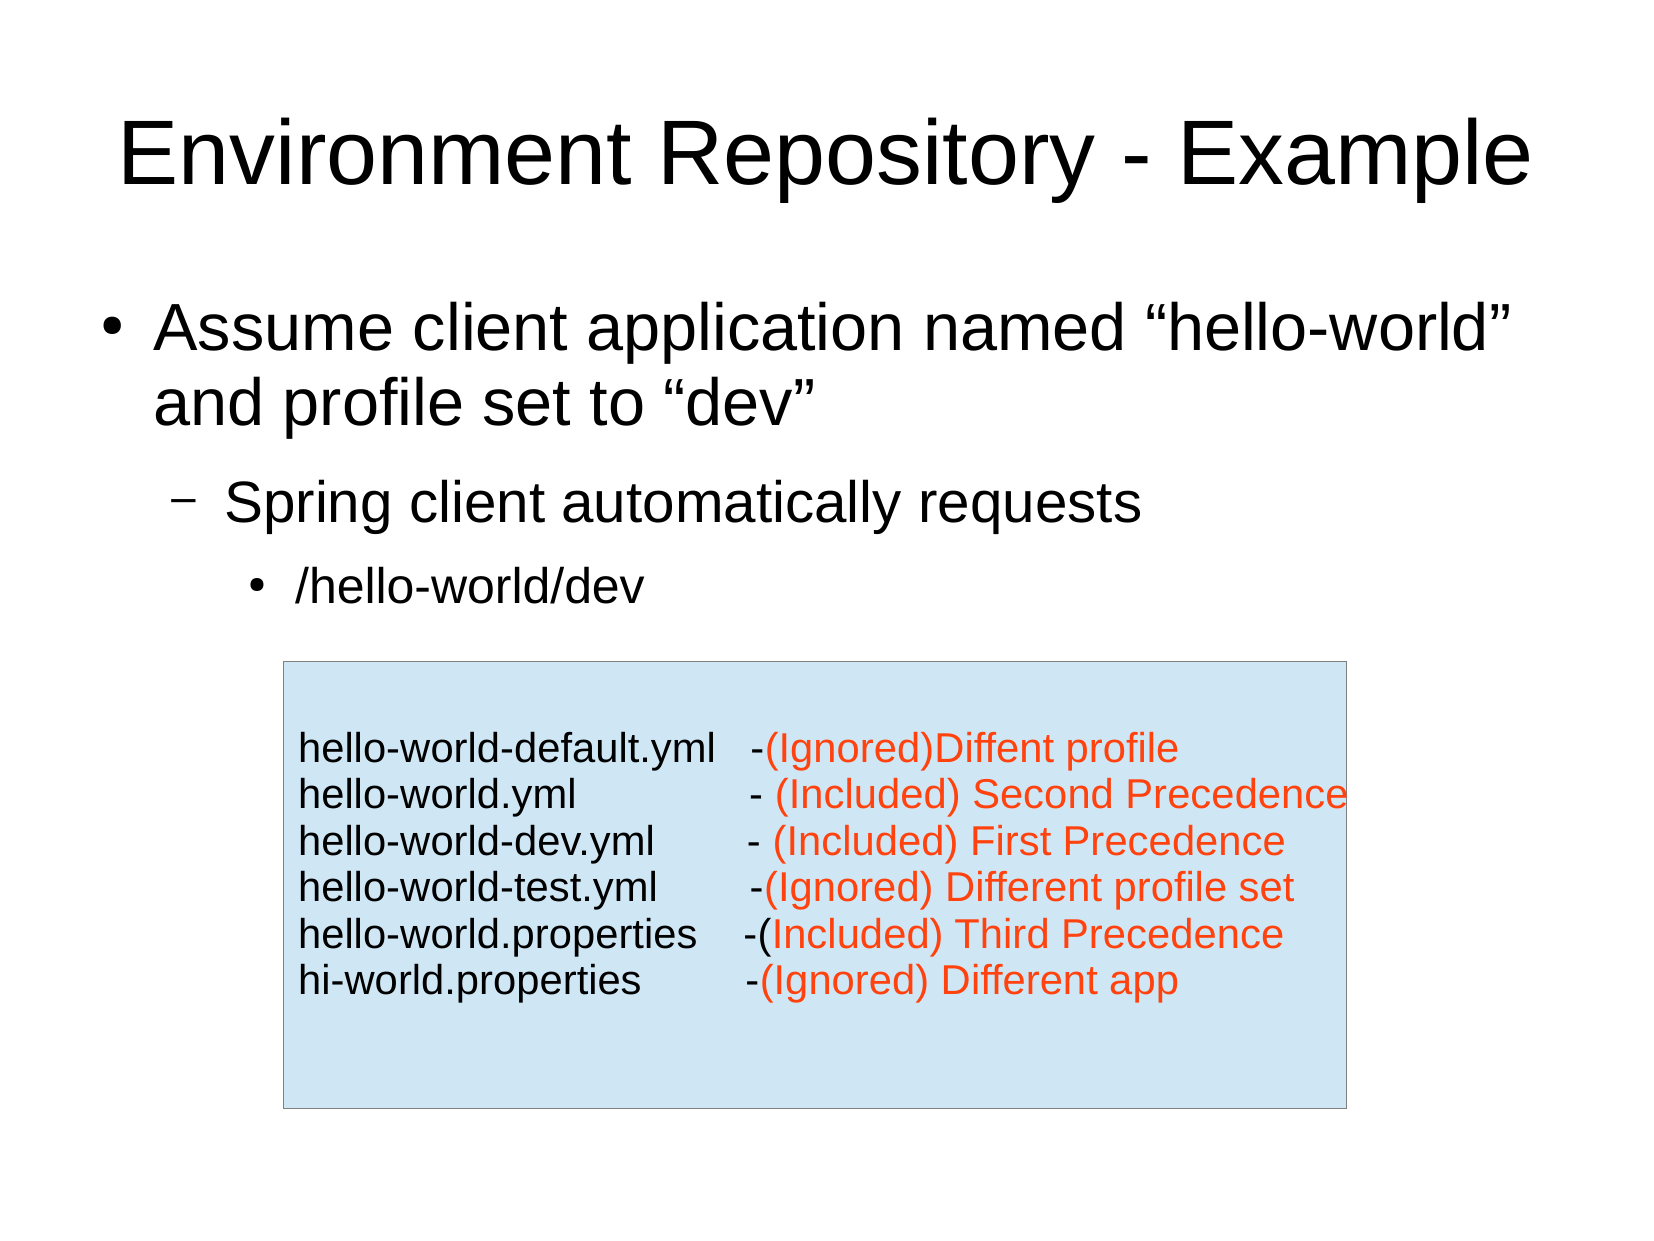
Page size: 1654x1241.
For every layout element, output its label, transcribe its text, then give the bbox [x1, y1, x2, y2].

list Assume client application named “hello-world” and profile set to “dev” Spring client automatically requests /hello-world/dev [82, 290, 1571, 1109]
title Environment Repository - Example [82, 49, 1571, 257]
text_box hello-world-default.yml -(Ignored)Diffent profile hello-world.yml - (Included) Second Precedence hello-world-dev.yml - (Included) First Precedence hello-world-test.yml -(Ignored) Different profile set hello-world.properties -(Included) Third Precedence hi-world.properties -(Ignored) Different app [283, 661, 1347, 1109]
